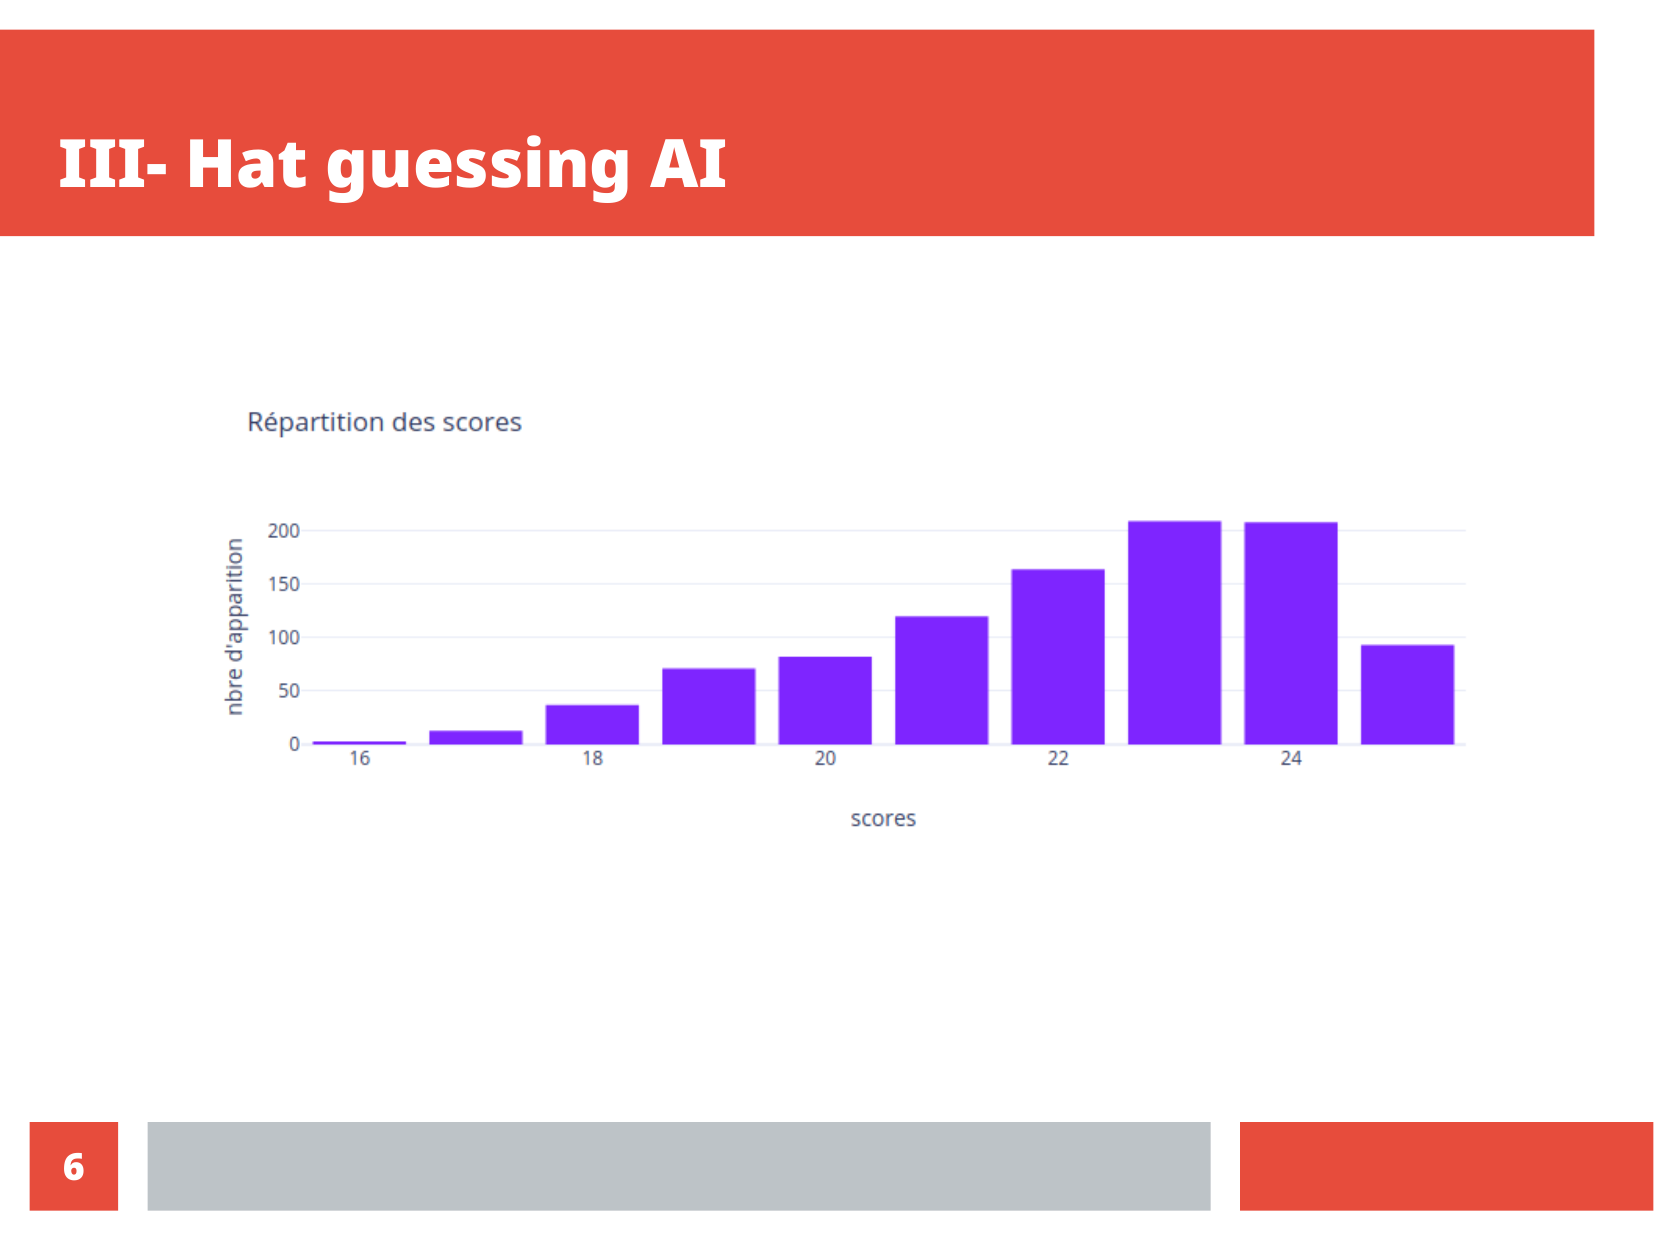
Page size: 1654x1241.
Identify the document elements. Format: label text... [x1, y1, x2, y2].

picture [153, 389, 1513, 853]
title III- Hat guessing AI [59, 59, 1595, 207]
